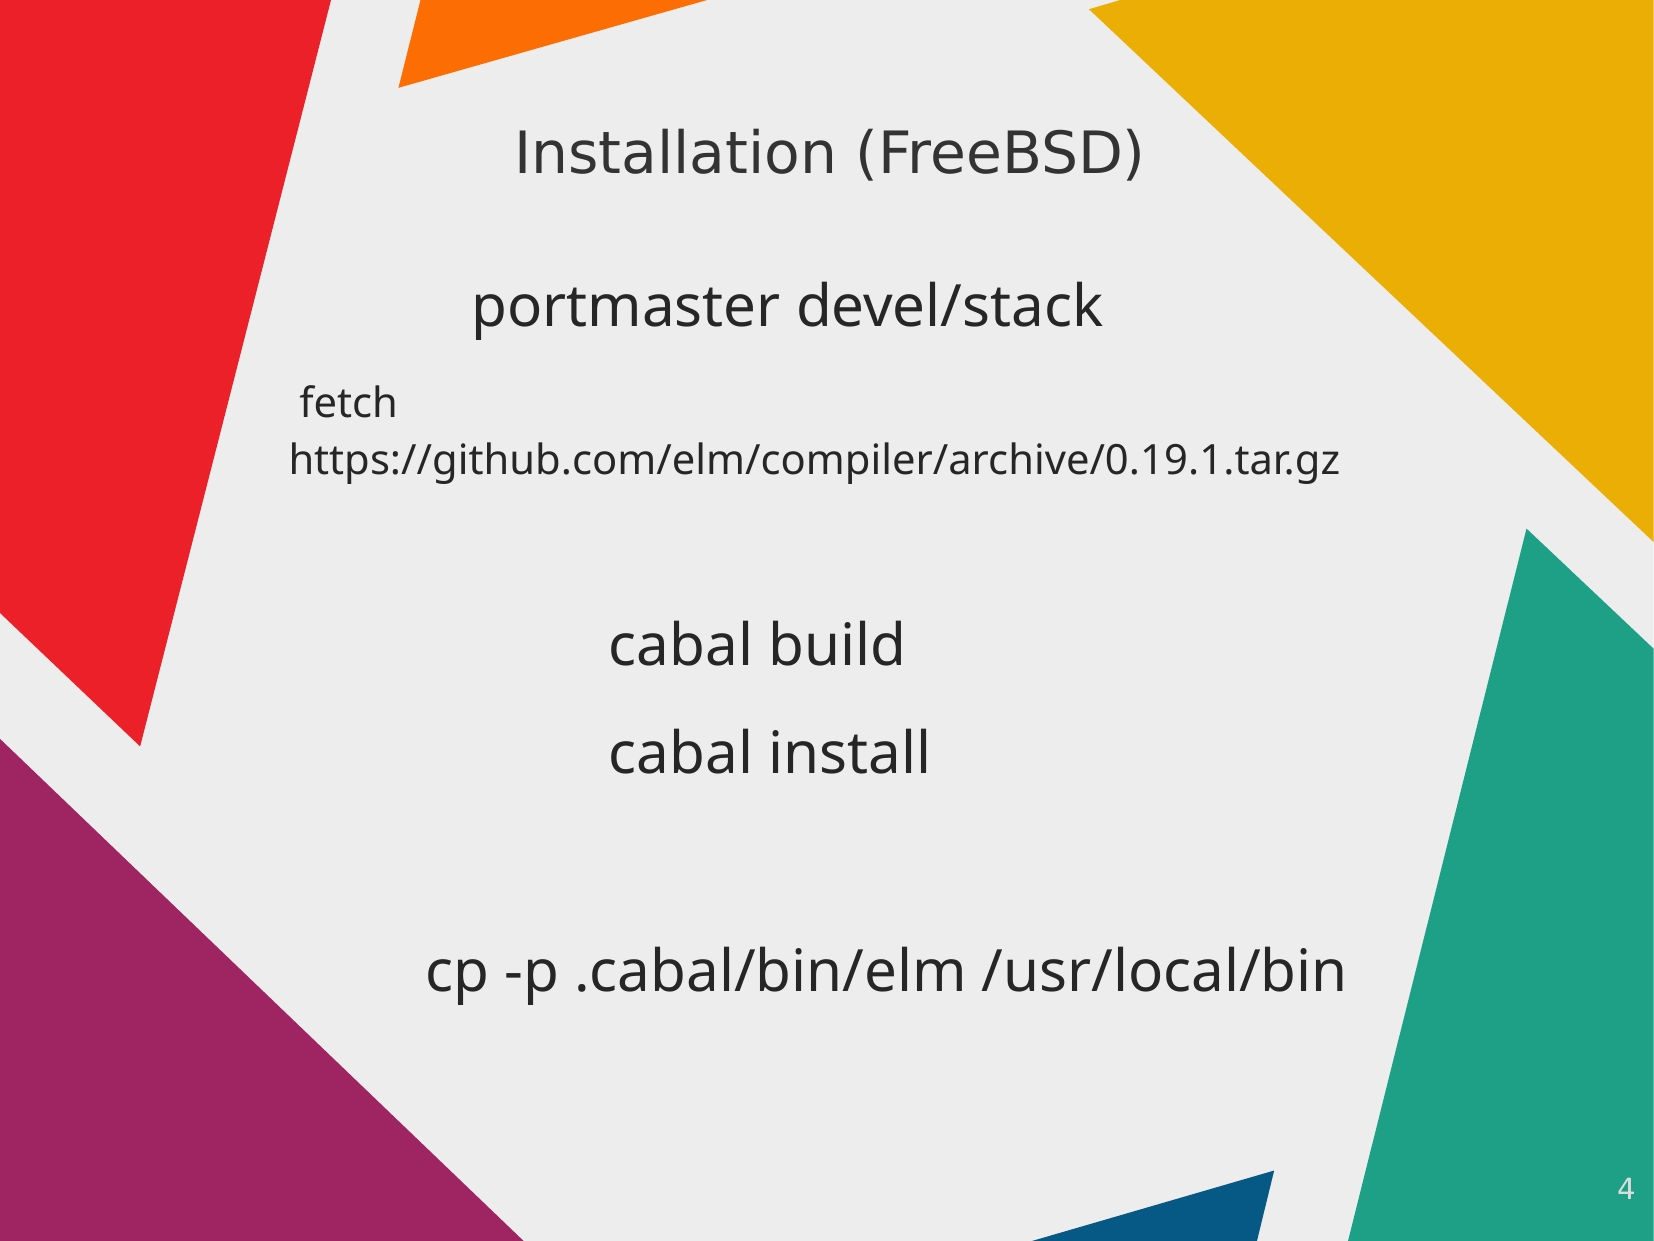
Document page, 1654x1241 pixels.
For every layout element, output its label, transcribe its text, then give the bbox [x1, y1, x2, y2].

title Installation (FreeBSD) [289, 49, 1372, 257]
list portmaster devel/stack fetch https://github.com/elm/compiler/archive/0.19.1.tar.gz cabal build cabal install cp -p .cabal/bin/elm /usr/local/bin [288, 264, 1371, 1063]
